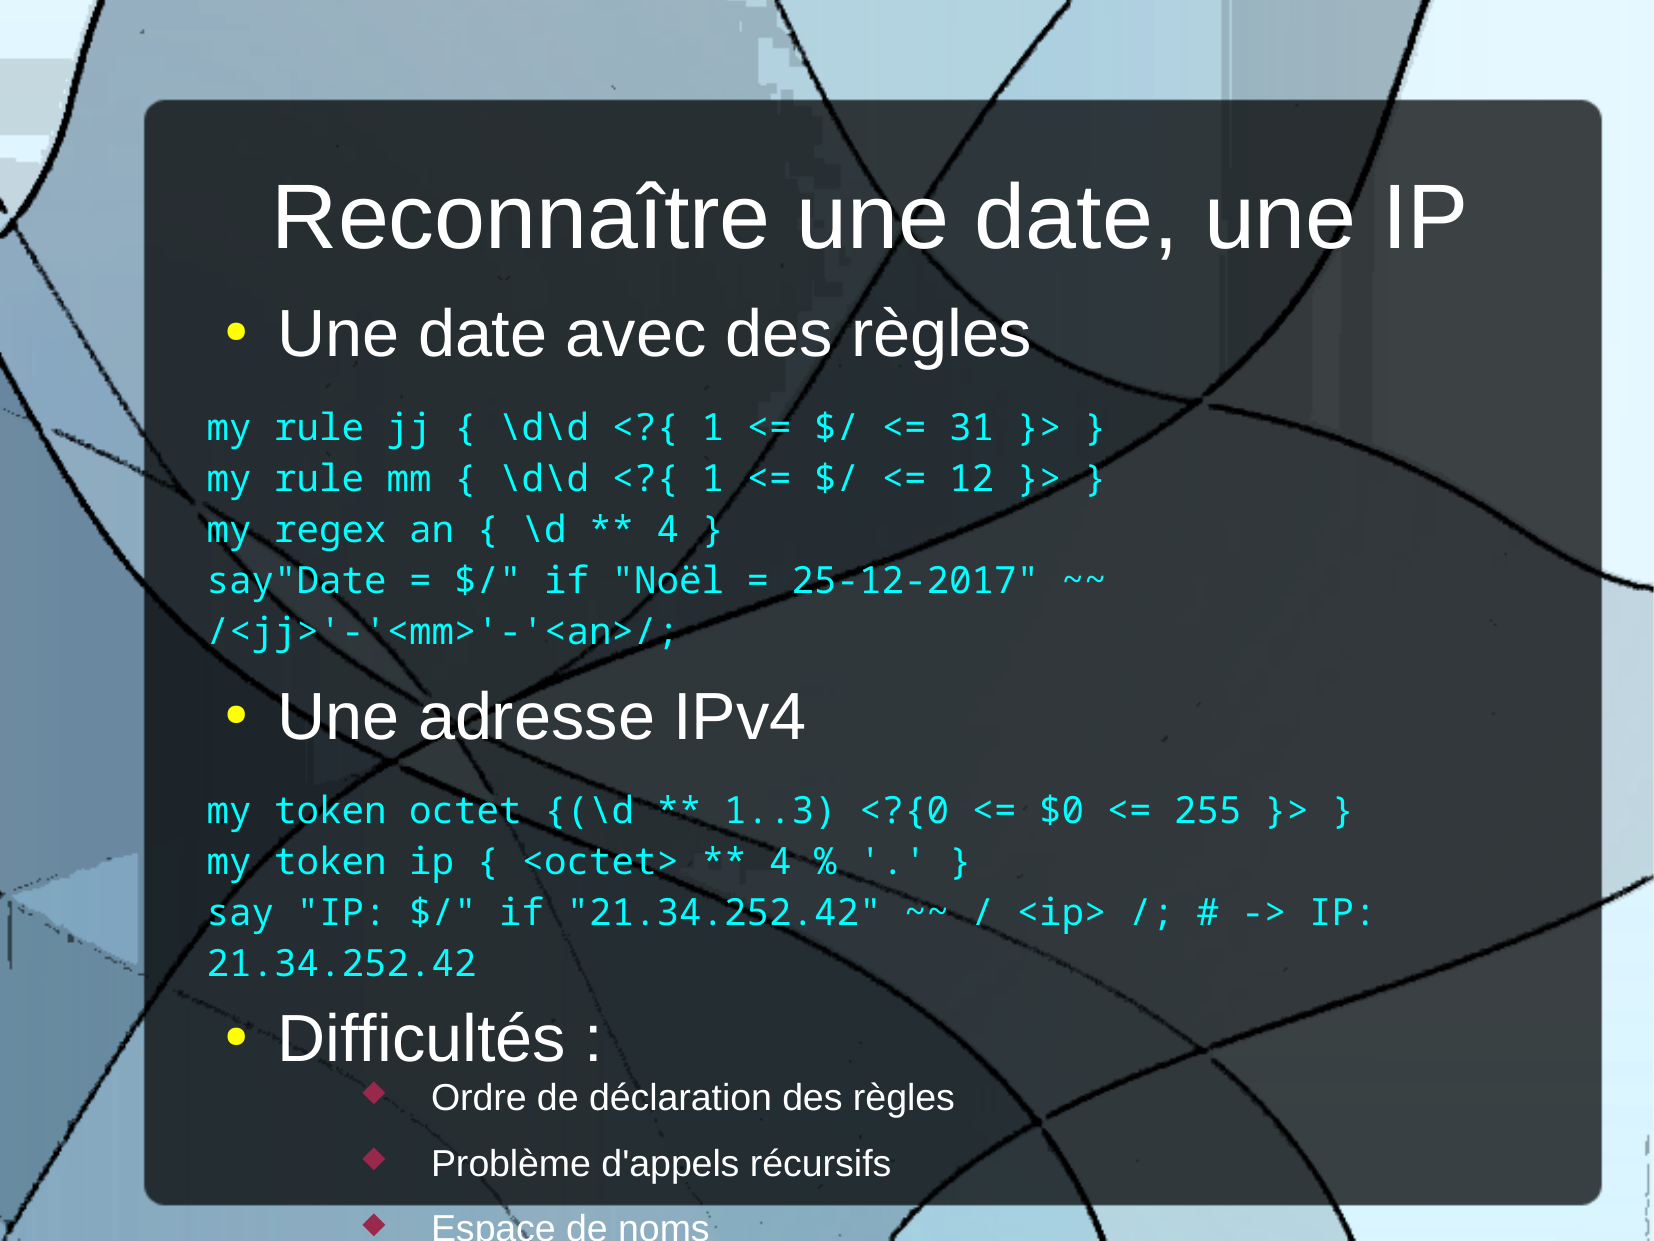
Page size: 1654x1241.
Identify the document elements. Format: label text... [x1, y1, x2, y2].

list Une date avec des règles my rule jj { \d\d <?{ 1 <= $/ <= 31 }> } my rule mm { \d\d <?{ 1 <= $/ <= 12 }> } my regex an { \d ** 4 } say"Date = $/" if "Noël = 25-12-2017" ~~ /<jj>'-'<mm>'-'<an>/; Une adresse IPv4 my token octet {(\d ** 1..3) <?{0 <= $0 <= 255 }> } my token ip { <octet> ** 4 % '.' } say "IP: $/" if "21.34.252.42" ~~ / <ip> /; # -> IP: 21.34.252.42 Difficultés : Ordre de déclaration des règles Problème d'appels récursifs Espace de noms Réutilisabilité limitée [206, 296, 1571, 1165]
picture [539, 1223, 550, 1229]
picture [571, 1223, 581, 1239]
title Reconnaître une date, une IP [159, 108, 1583, 325]
picture [624, 1223, 633, 1241]
picture [480, 1223, 490, 1239]
picture [643, 1223, 654, 1239]
picture [591, 1223, 602, 1229]
picture [500, 1231, 510, 1239]
picture [0, 0, 1654, 1241]
picture [676, 1223, 684, 1241]
picture [665, 1223, 673, 1241]
